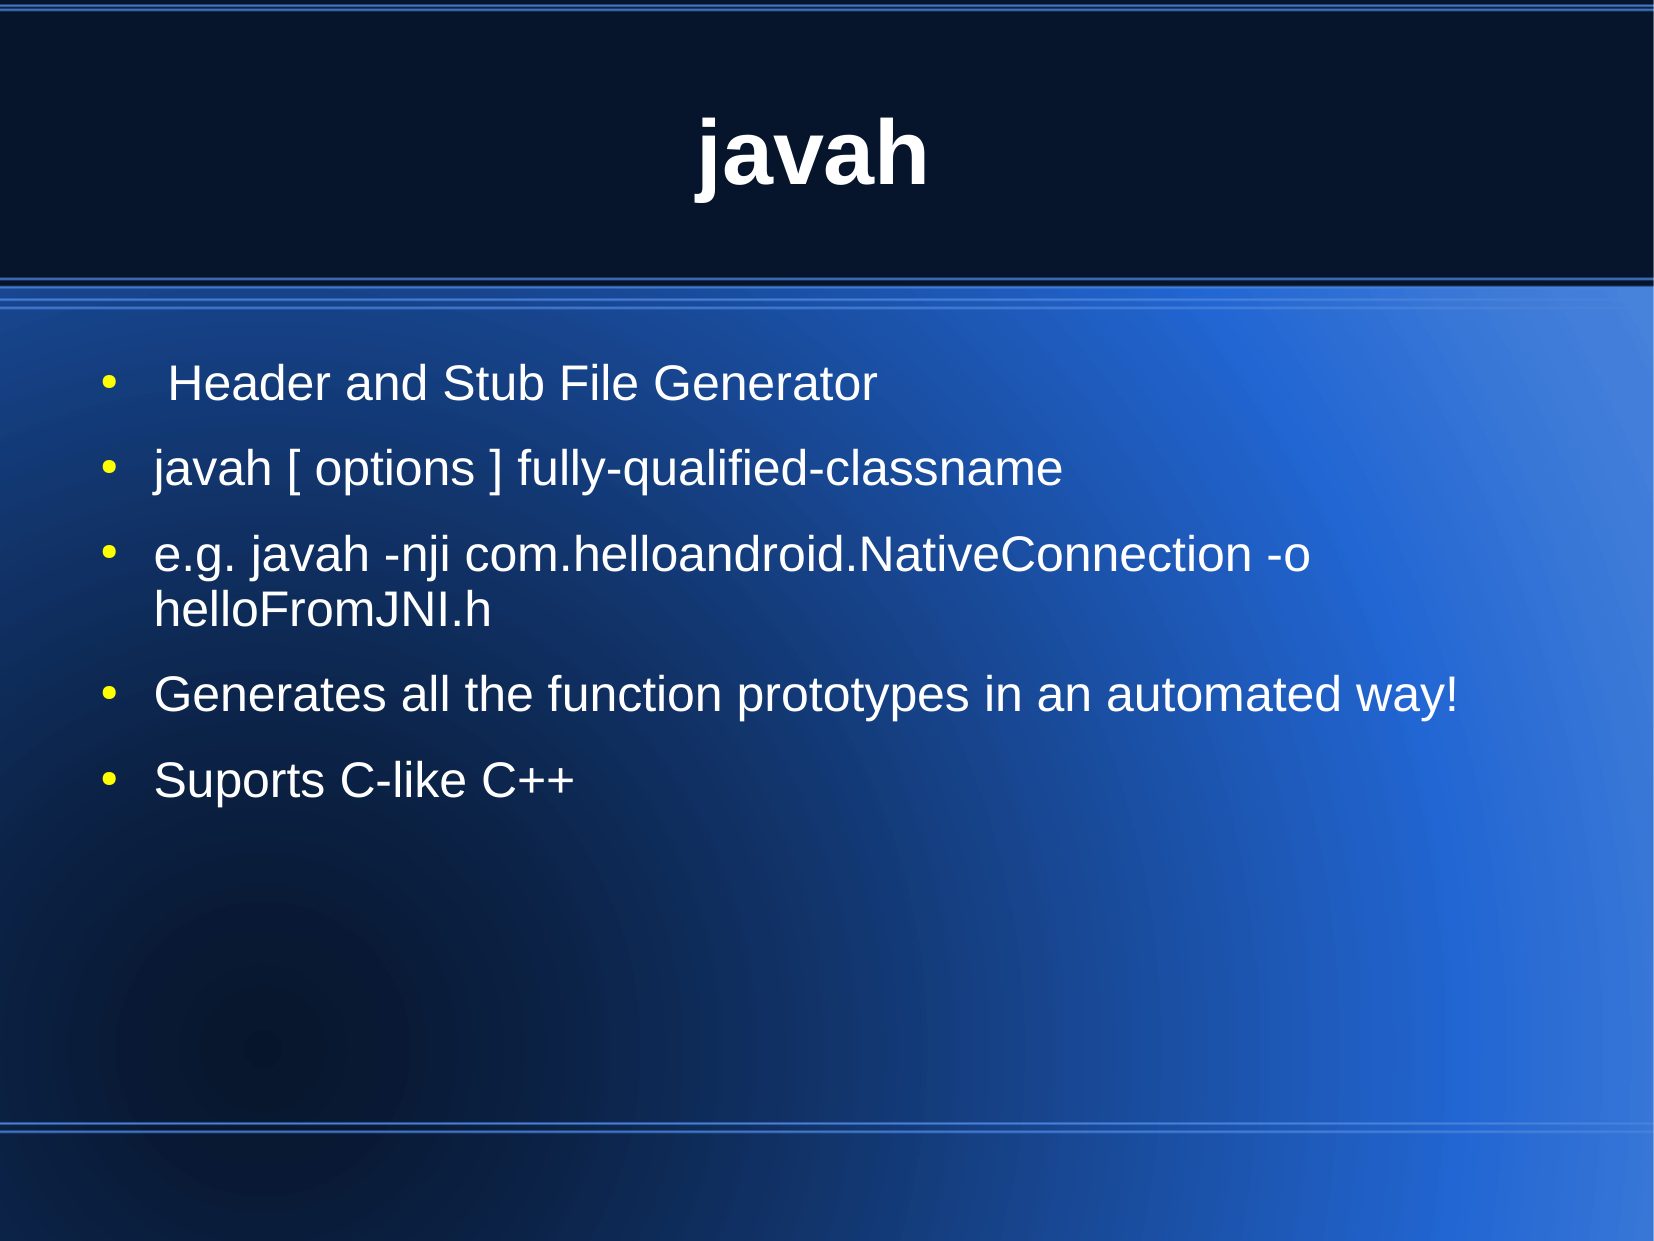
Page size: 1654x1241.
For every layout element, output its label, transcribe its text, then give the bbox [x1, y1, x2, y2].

title javah [82, 56, 1571, 250]
list Header and Stub File Generator javah [ options ] fully-qualified-classname e.g. javah -nji com.helloandroid.NativeConnection -o helloFromJNI.h Generates all the function prototypes in an automated way! Suports C-like C++ [82, 355, 1571, 1159]
picture [0, 0, 1654, 1241]
